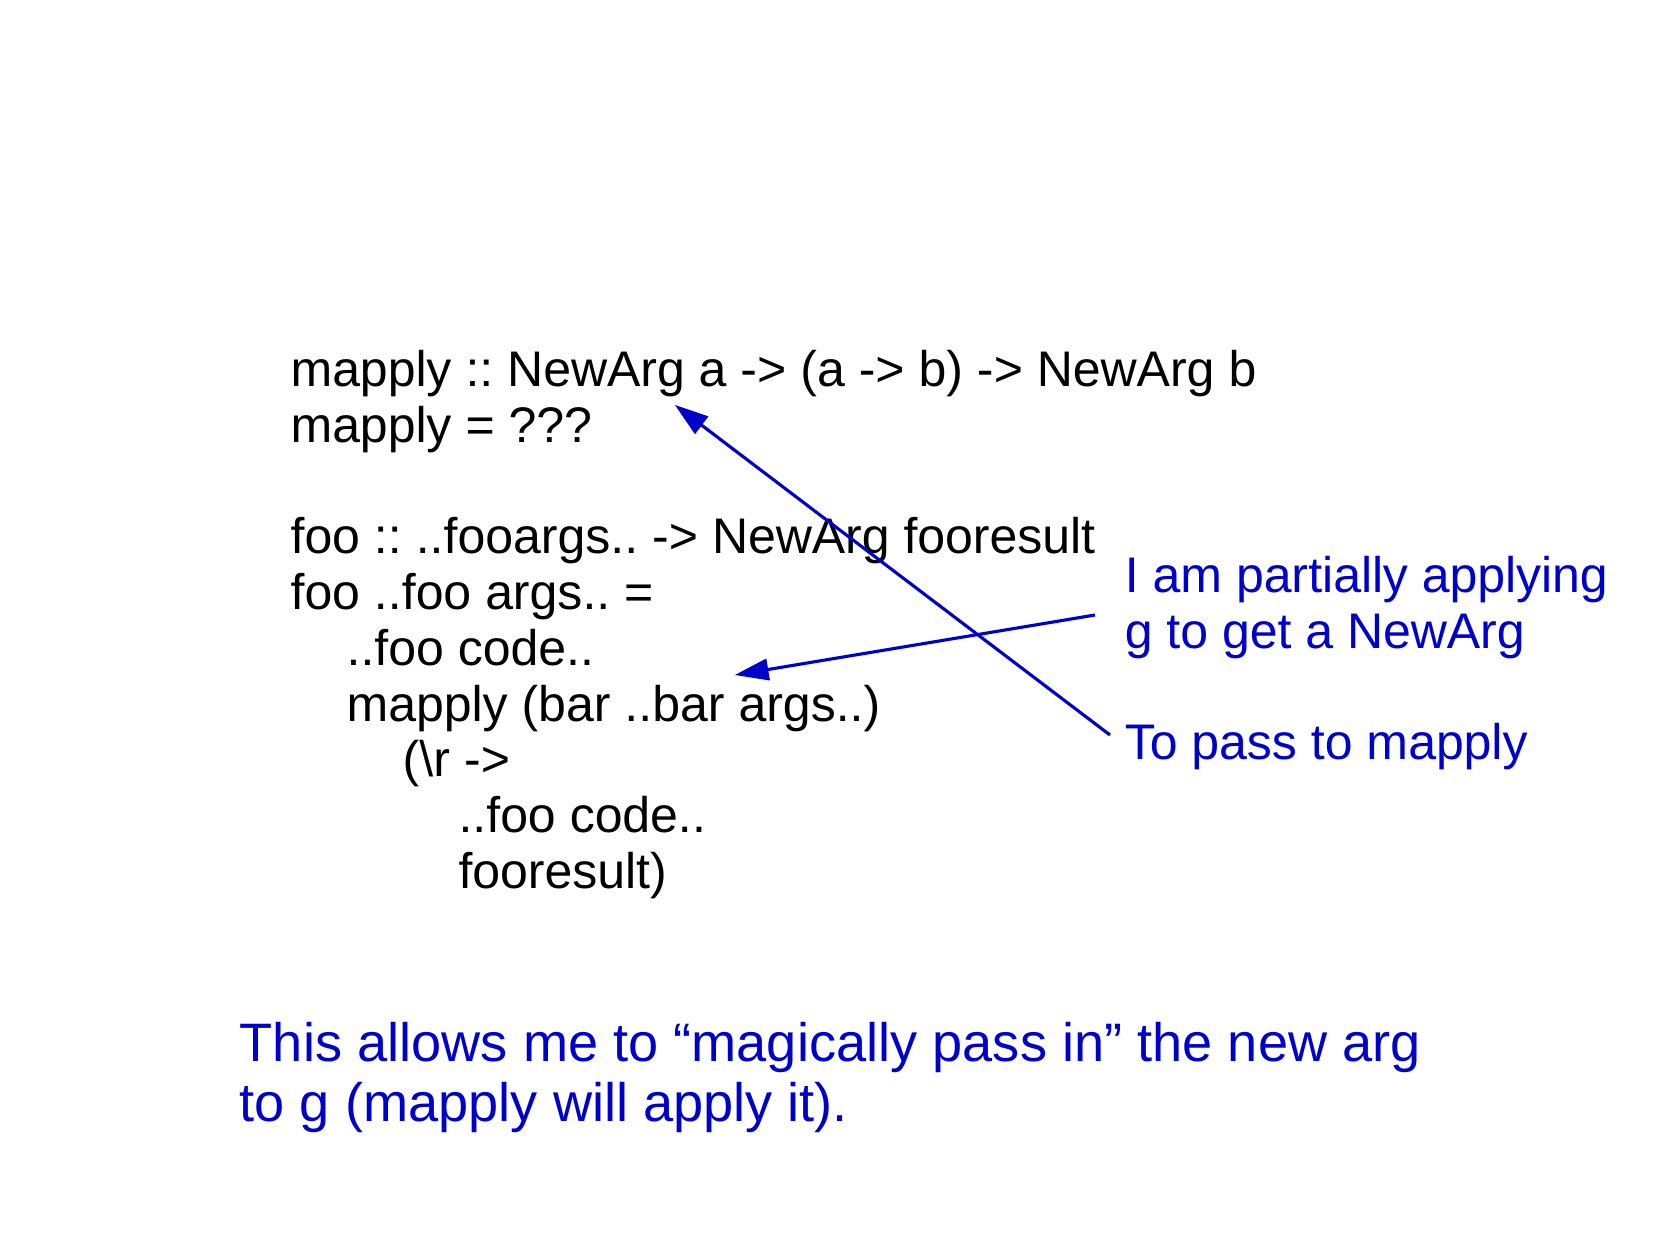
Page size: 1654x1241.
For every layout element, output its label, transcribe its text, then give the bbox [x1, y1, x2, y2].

text_box This allows me to “magically pass in” the new arg to g (mapply will apply it). [225, 1005, 1438, 1142]
subtitle mapply :: NewArg a -> (a -> b) -> NewArg b mapply = ??? foo :: ..fooargs.. -> NewArg fooresult foo ..foo args.. = ..foo code.. mapply (bar ..bar args..) (\r -> ..foo code.. fooresult) [290, 298, 1363, 942]
text_box I am partially applying g to get a NewArg To pass to mapply [1110, 540, 1623, 780]
